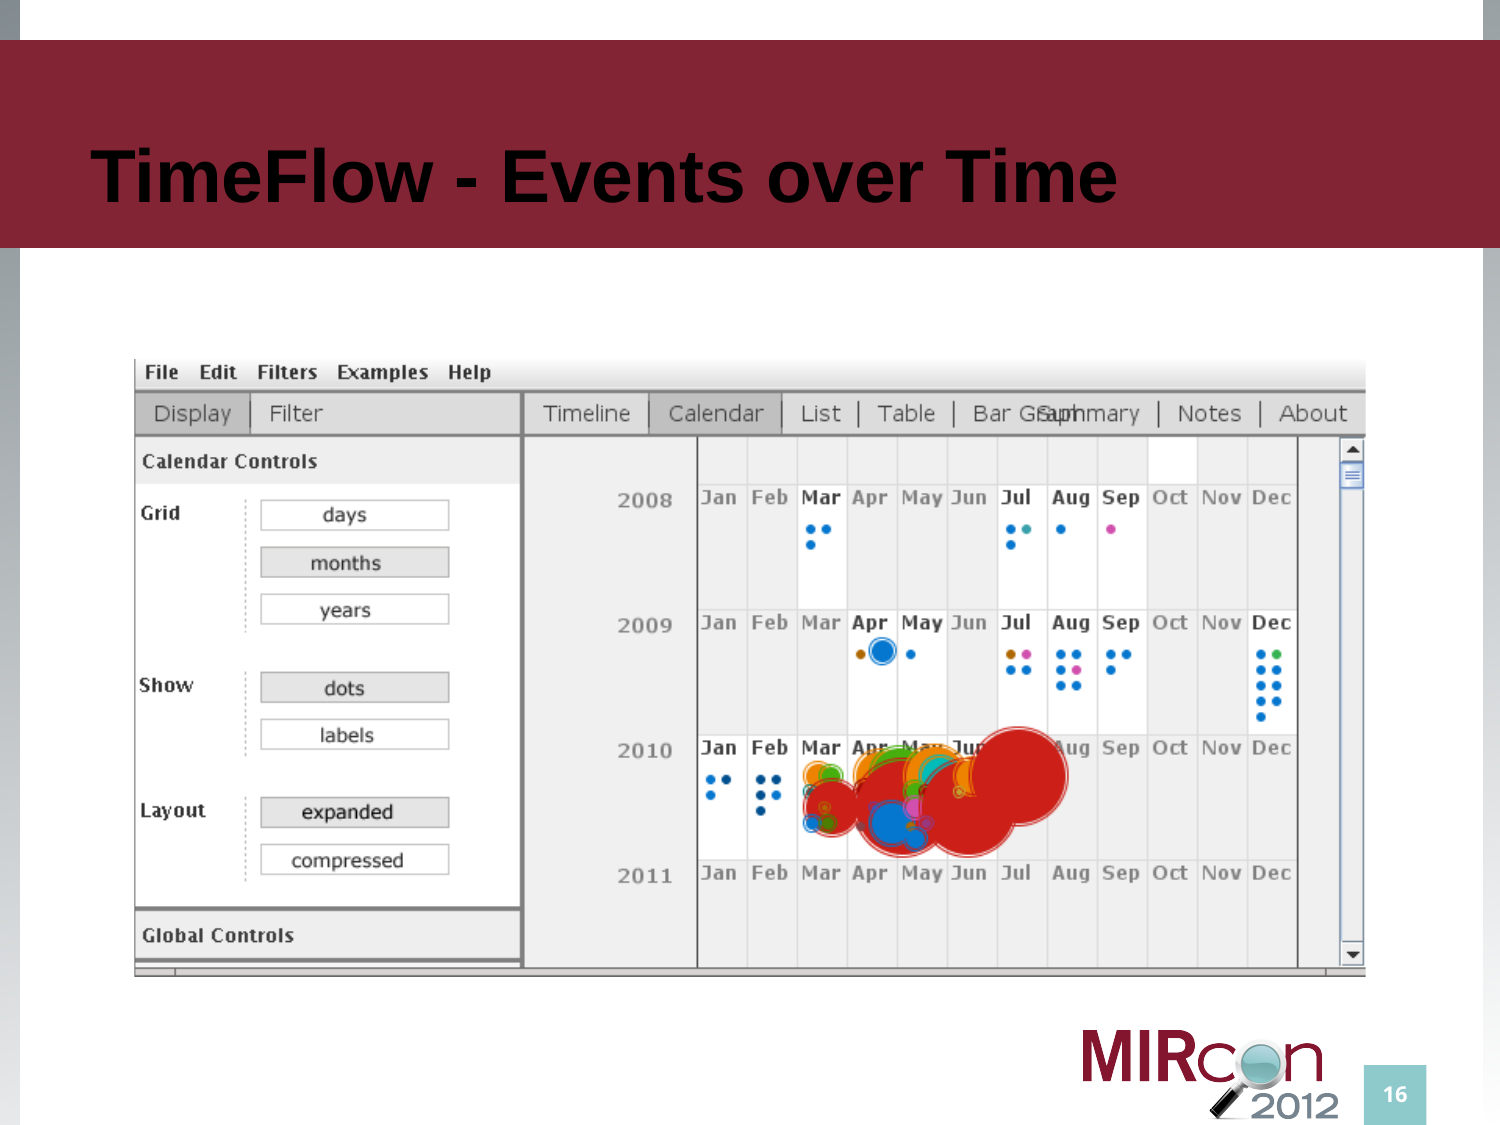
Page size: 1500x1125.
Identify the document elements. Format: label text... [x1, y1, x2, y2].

title TimeFlow - Events over Time [75, 45, 1426, 233]
text_box [134, 359, 1366, 977]
